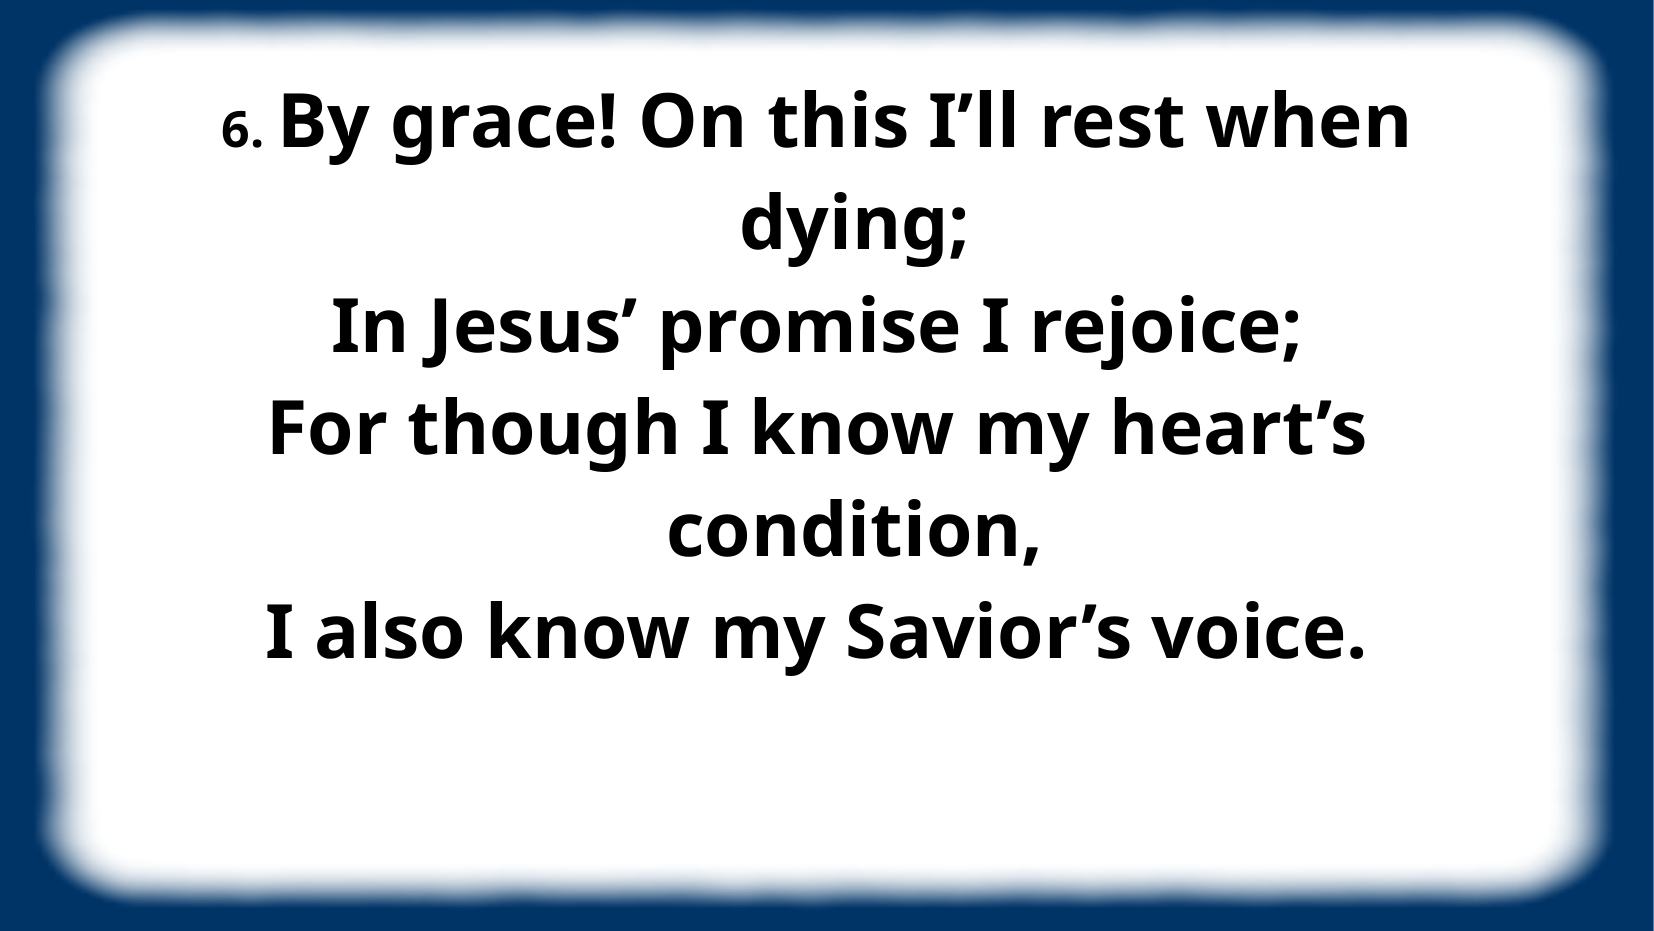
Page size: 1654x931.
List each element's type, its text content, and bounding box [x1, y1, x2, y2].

text_box 6. By grace! On this I’ll rest when dying; In Jesus’ promise I rejoice; For though I know my heart’s condition, I also know my Savior’s voice. [90, 60, 1546, 475]
picture [0, 0, 1654, 931]
